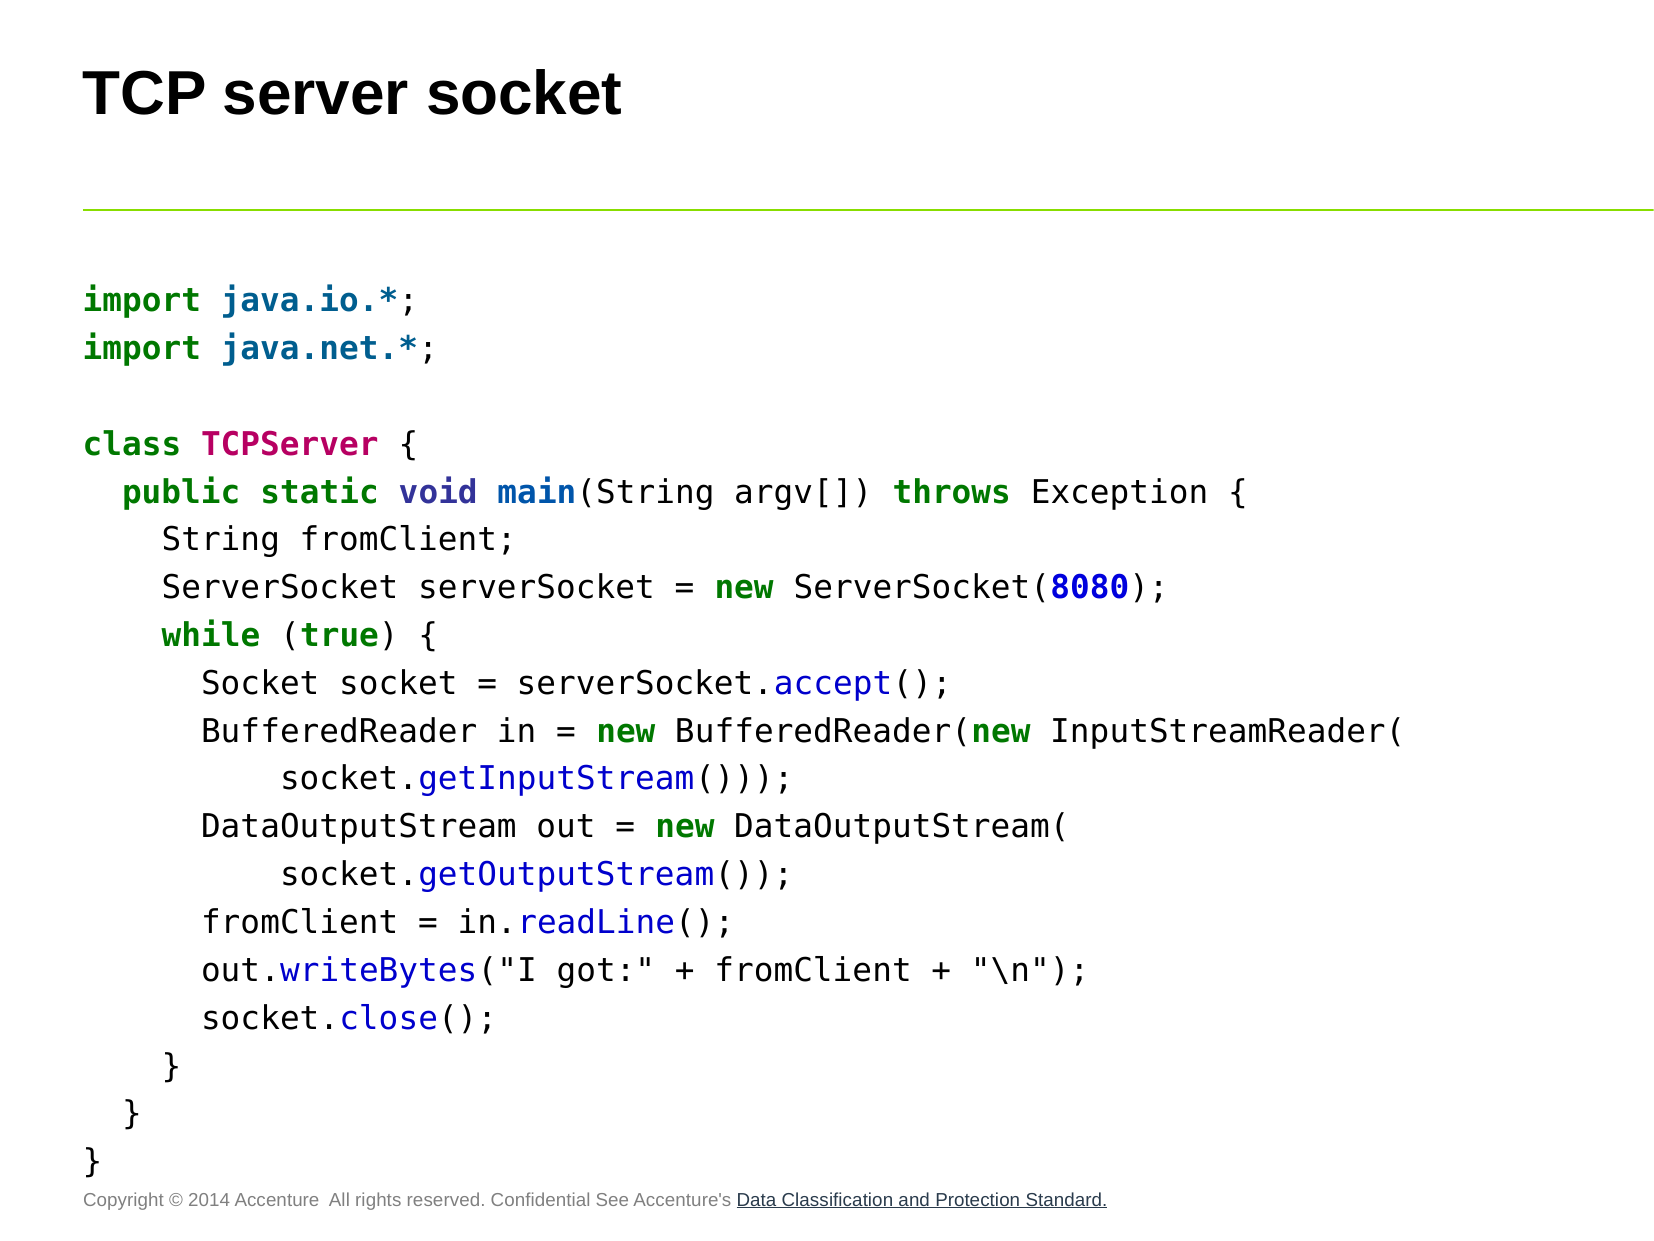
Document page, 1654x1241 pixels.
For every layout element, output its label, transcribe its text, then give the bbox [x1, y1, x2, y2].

title TCP server socket [82, 19, 1571, 166]
list import java.io.*; import java.net.*; class TCPServer { public static void main(String argv[]) throws Exception { String fromClient; ServerSocket serverSocket = new ServerSocket(8080); while (true) { Socket socket = serverSocket.accept(); BufferedReader in = new BufferedReader(new InputStreamReader( socket.getInputStream())); DataOutputStream out = new DataOutputStream( socket.getOutputStream()); fromClient = in.readLine(); out.writeBytes("I got:" + fromClient + "\n"); socket.close(); } } } [82, 271, 1538, 1186]
